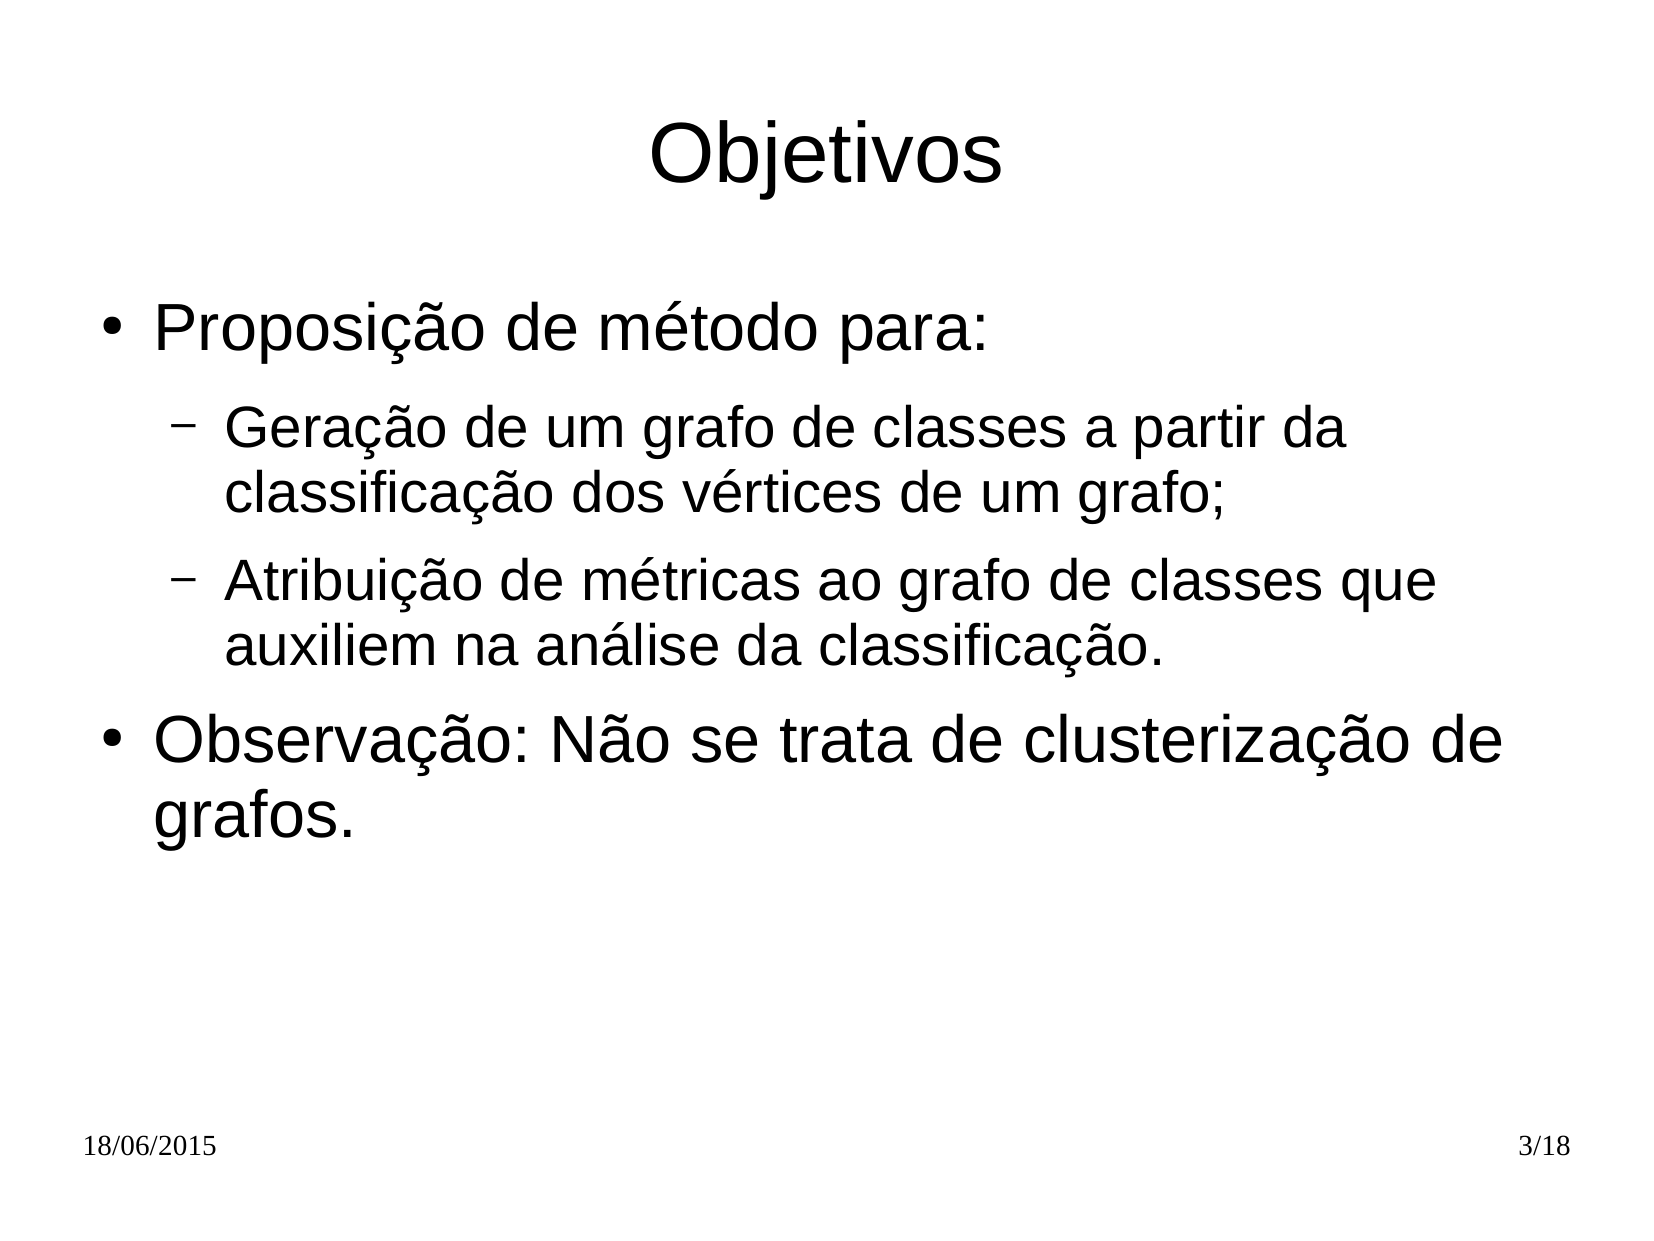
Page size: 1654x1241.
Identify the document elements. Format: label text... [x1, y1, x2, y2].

title Objetivos [82, 49, 1571, 257]
list Proposição de método para: Geração de um grafo de classes a partir da classificação dos vértices de um grafo; Atribuição de métricas ao grafo de classes que auxiliem na análise da classificação. Observação: Não se trata de clusterização de grafos. [82, 290, 1571, 1010]
